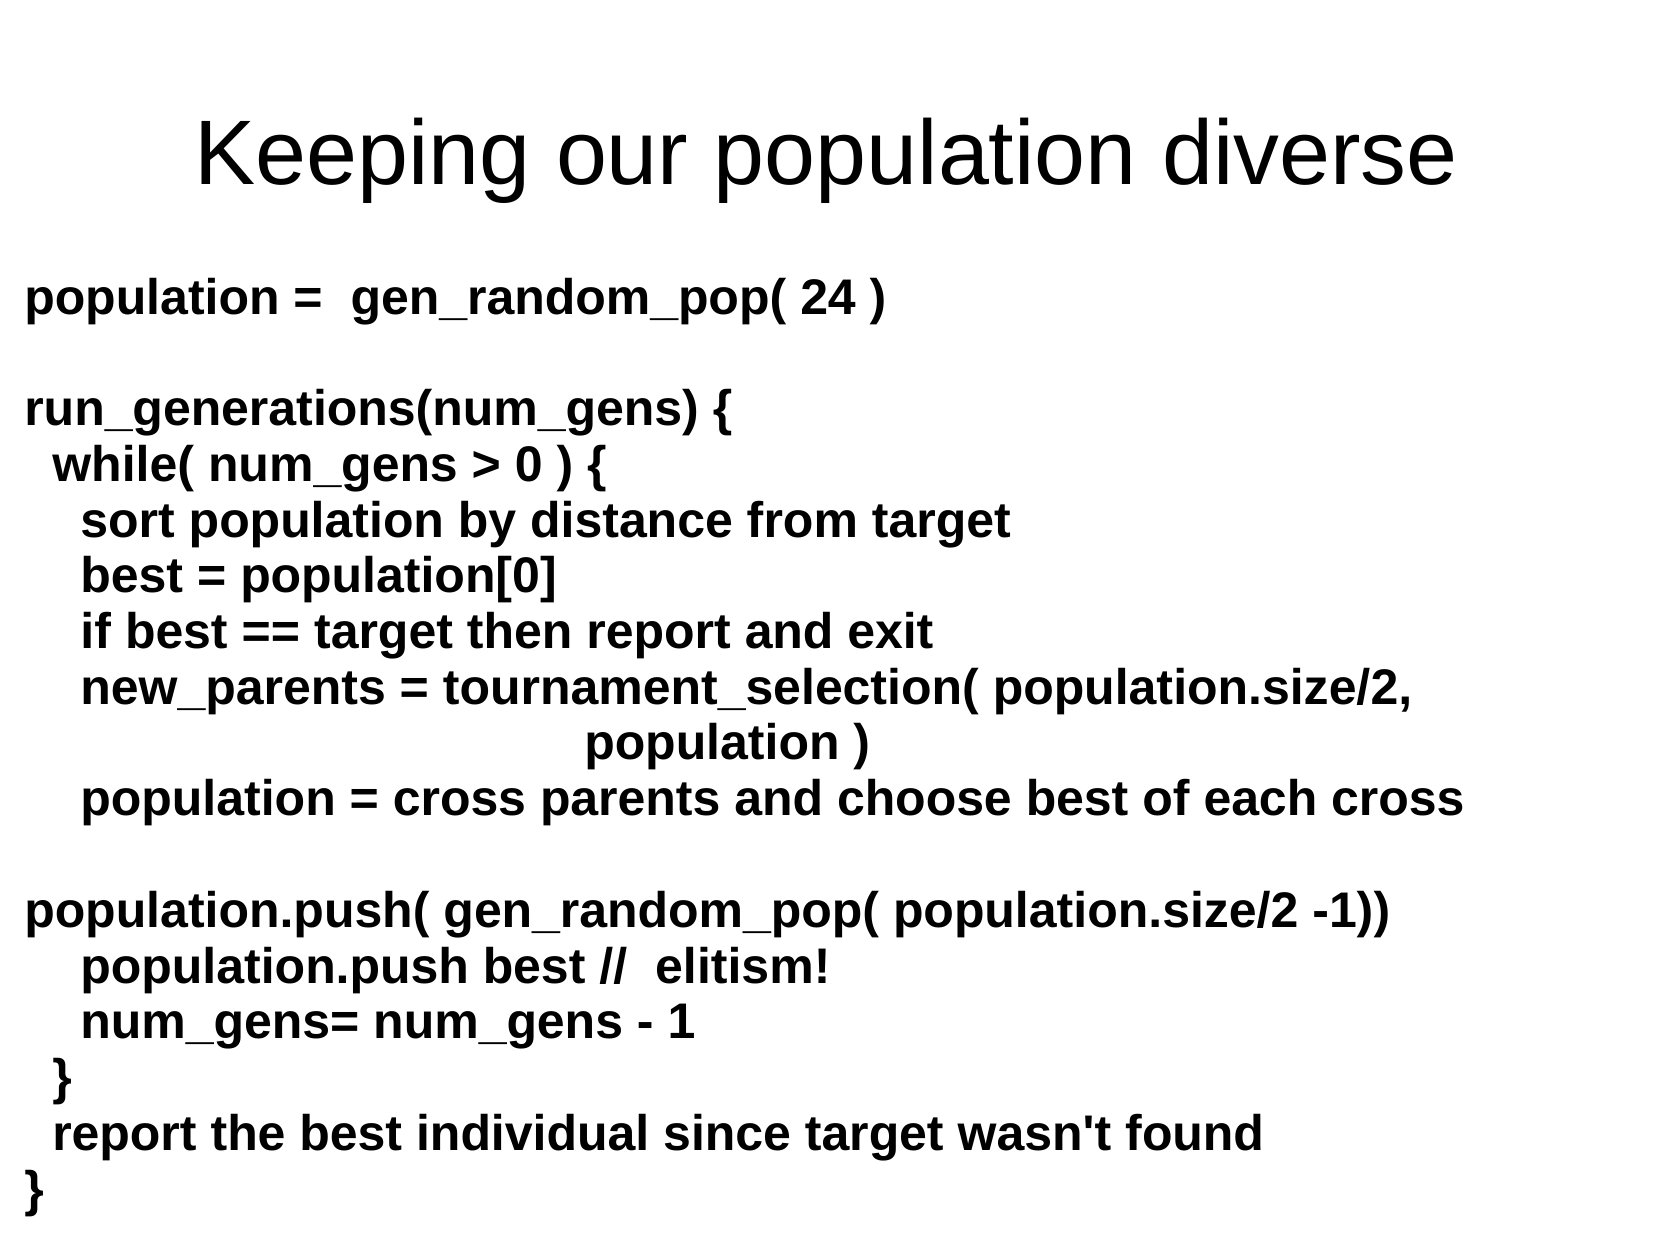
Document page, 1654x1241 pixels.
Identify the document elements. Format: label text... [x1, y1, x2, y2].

title Keeping our population diverse [82, 56, 1571, 250]
text_box population = gen_random_pop( 24 ) run_generations(num_gens) { while( num_gens > 0 ) { sort population by distance from target best = population[0] if best == target then report and exit new_parents = tournament_selection( population.size/2, population ) population = cross parents and choose best of each cross population.push( gen_random_pop( population.size/2 -1)) population.push best // elitism! num_gens= num_gens - 1 } report the best individual since target wasn't found } [9, 261, 1643, 1241]
